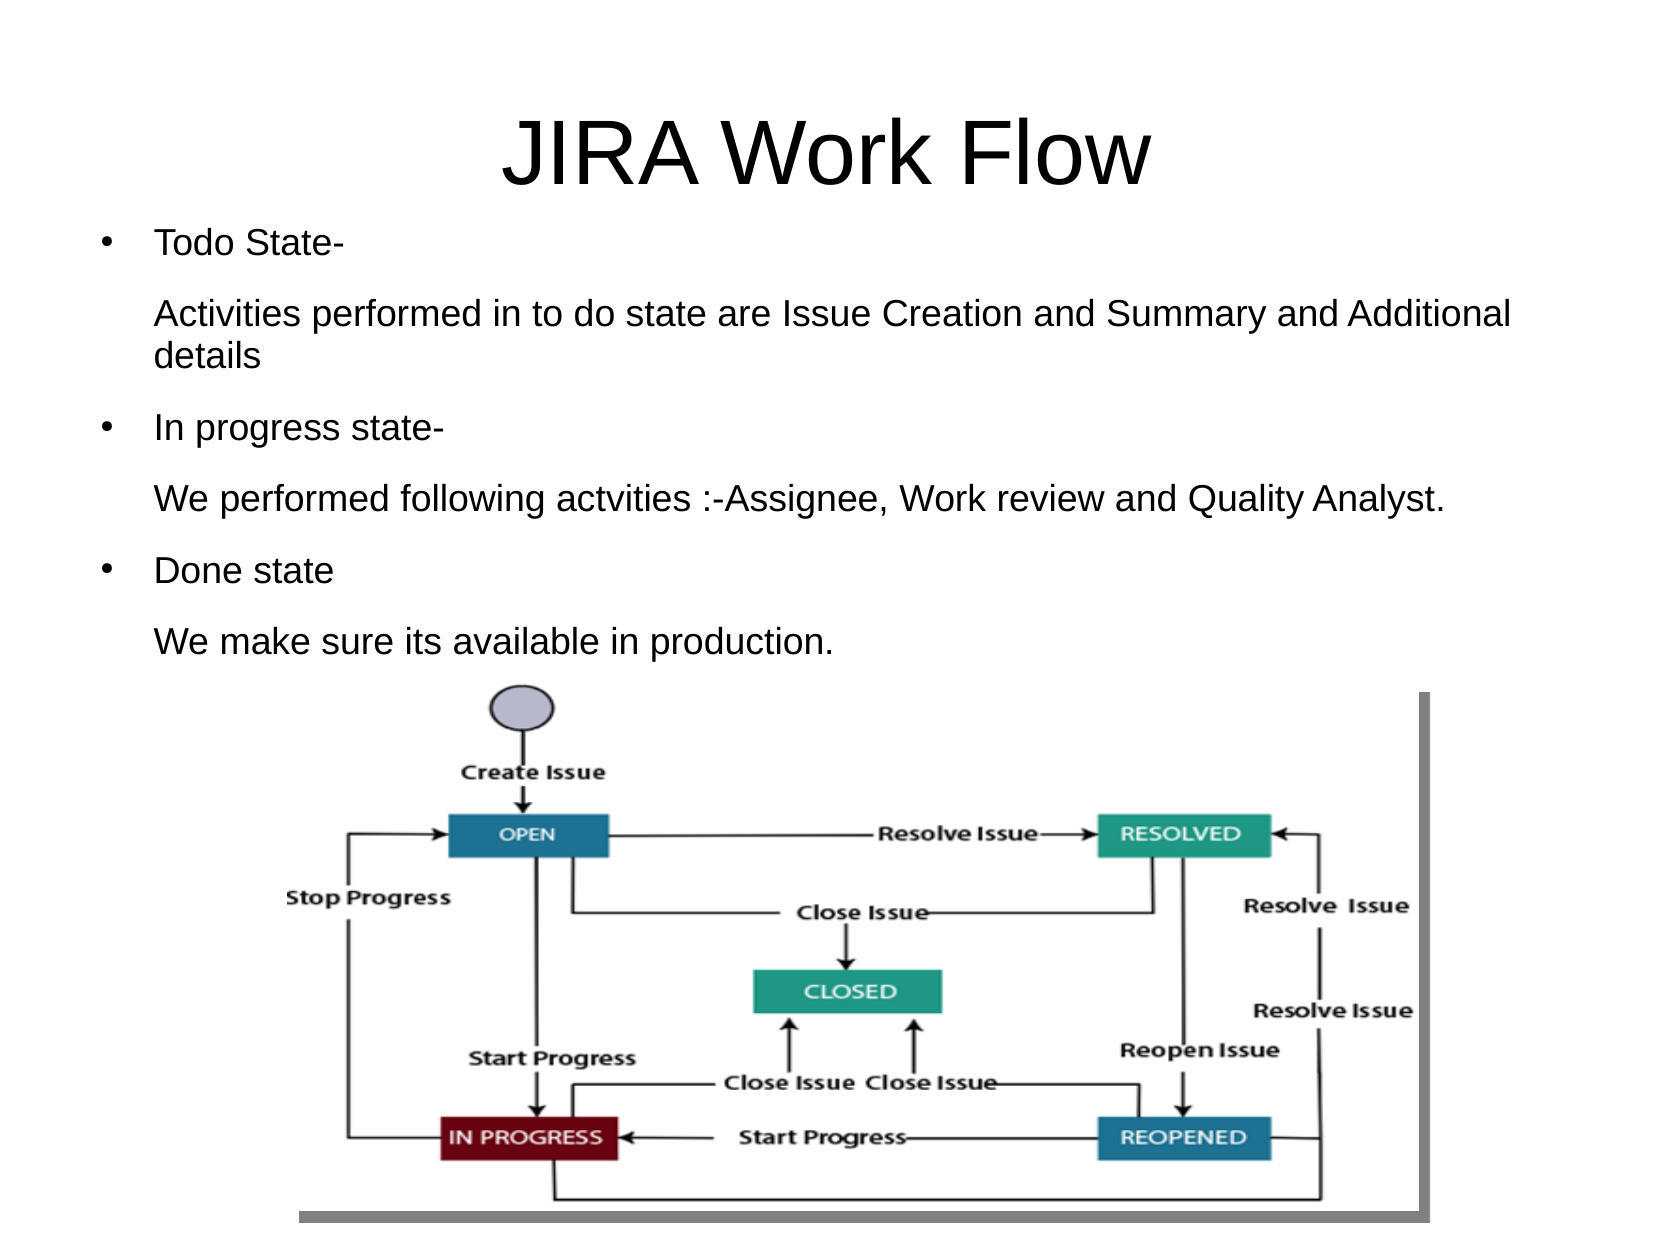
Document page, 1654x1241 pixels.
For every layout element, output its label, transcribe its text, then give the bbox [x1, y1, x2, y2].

list Todo State- Activities performed in to do state are Issue Creation and Summary and Additional details In progress state- We performed following actvities :-Assignee, Work review and Quality Analyst. Done state We make sure its available in production. [82, 221, 1571, 735]
picture [287, 680, 1419, 1211]
title JIRA Work Flow [82, 49, 1571, 221]
